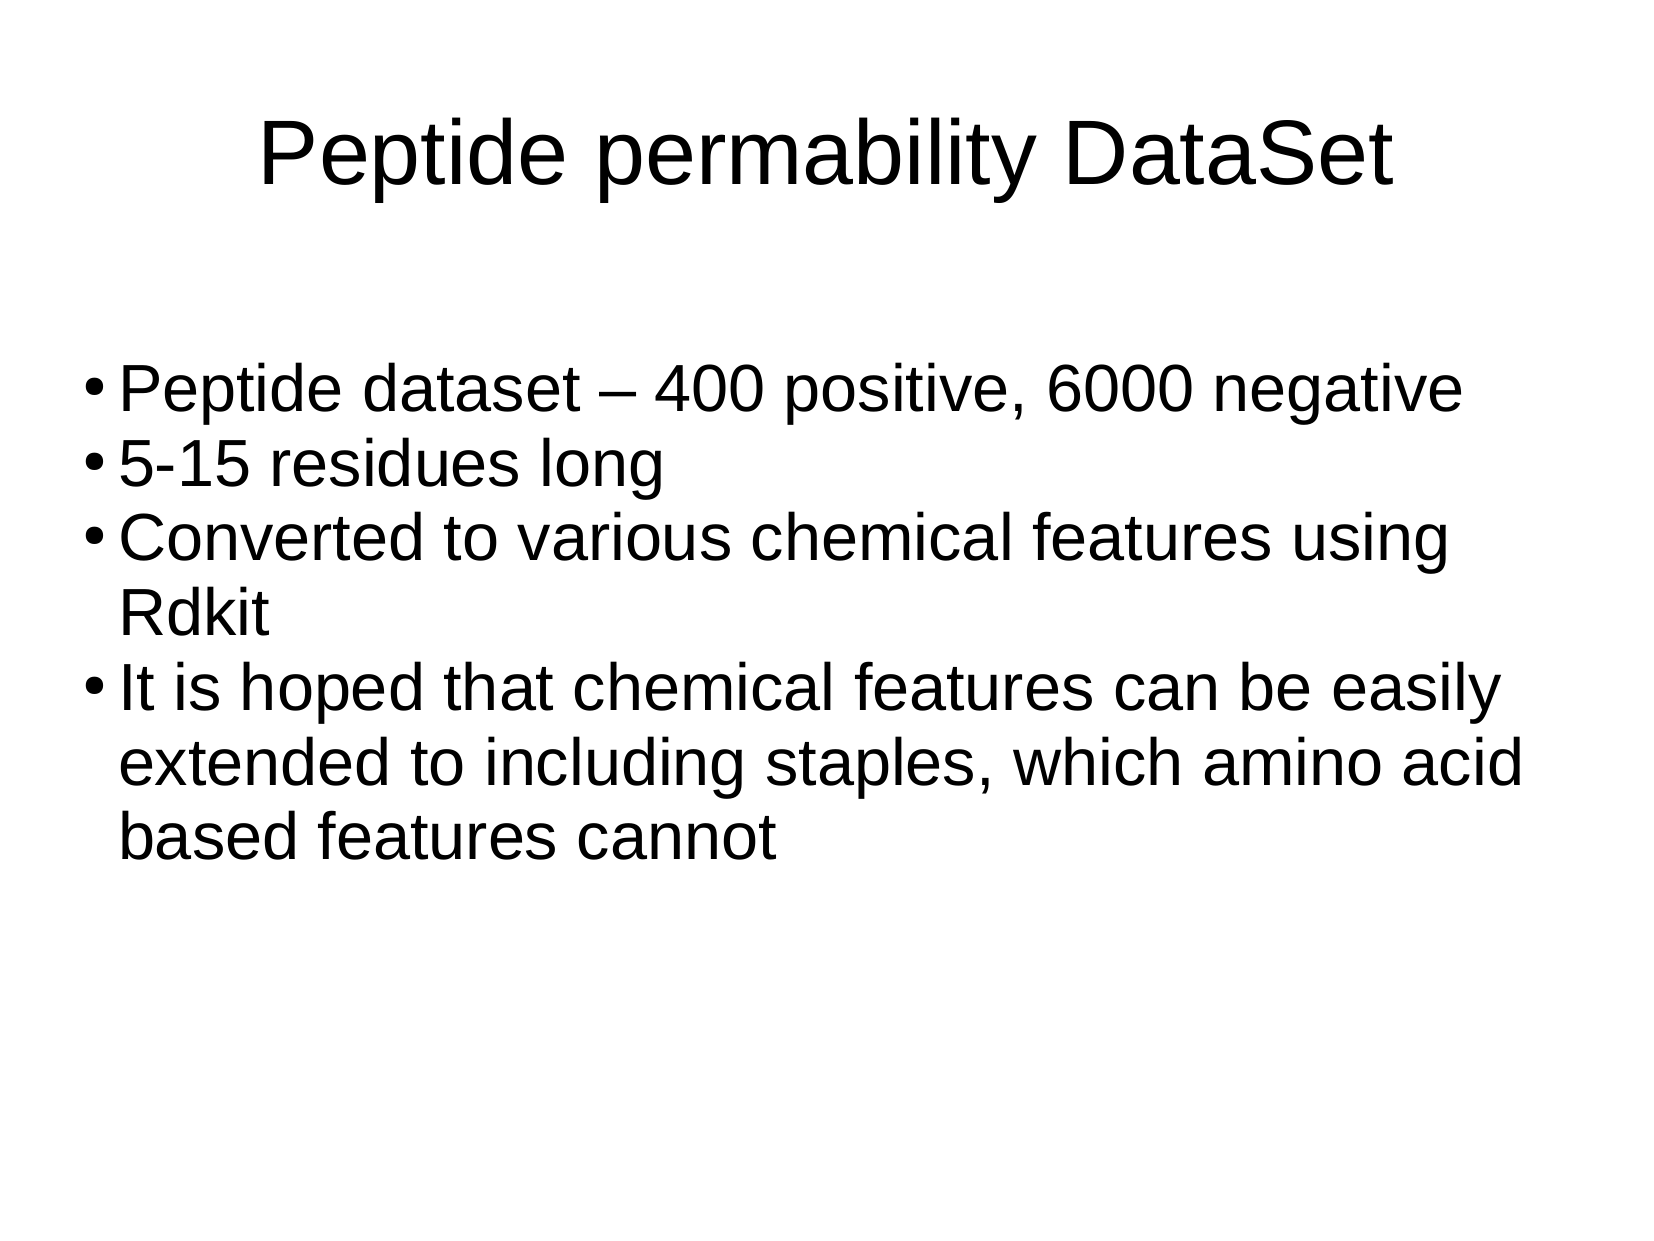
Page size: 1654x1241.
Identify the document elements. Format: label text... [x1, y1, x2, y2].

title Peptide permability DataSet [82, 49, 1571, 257]
subtitle Peptide dataset – 400 positive, 6000 negative 5-15 residues long Converted to various chemical features using Rdkit It is hoped that chemical features can be easily extended to including staples, which amino acid based features cannot [82, 290, 1571, 1010]
